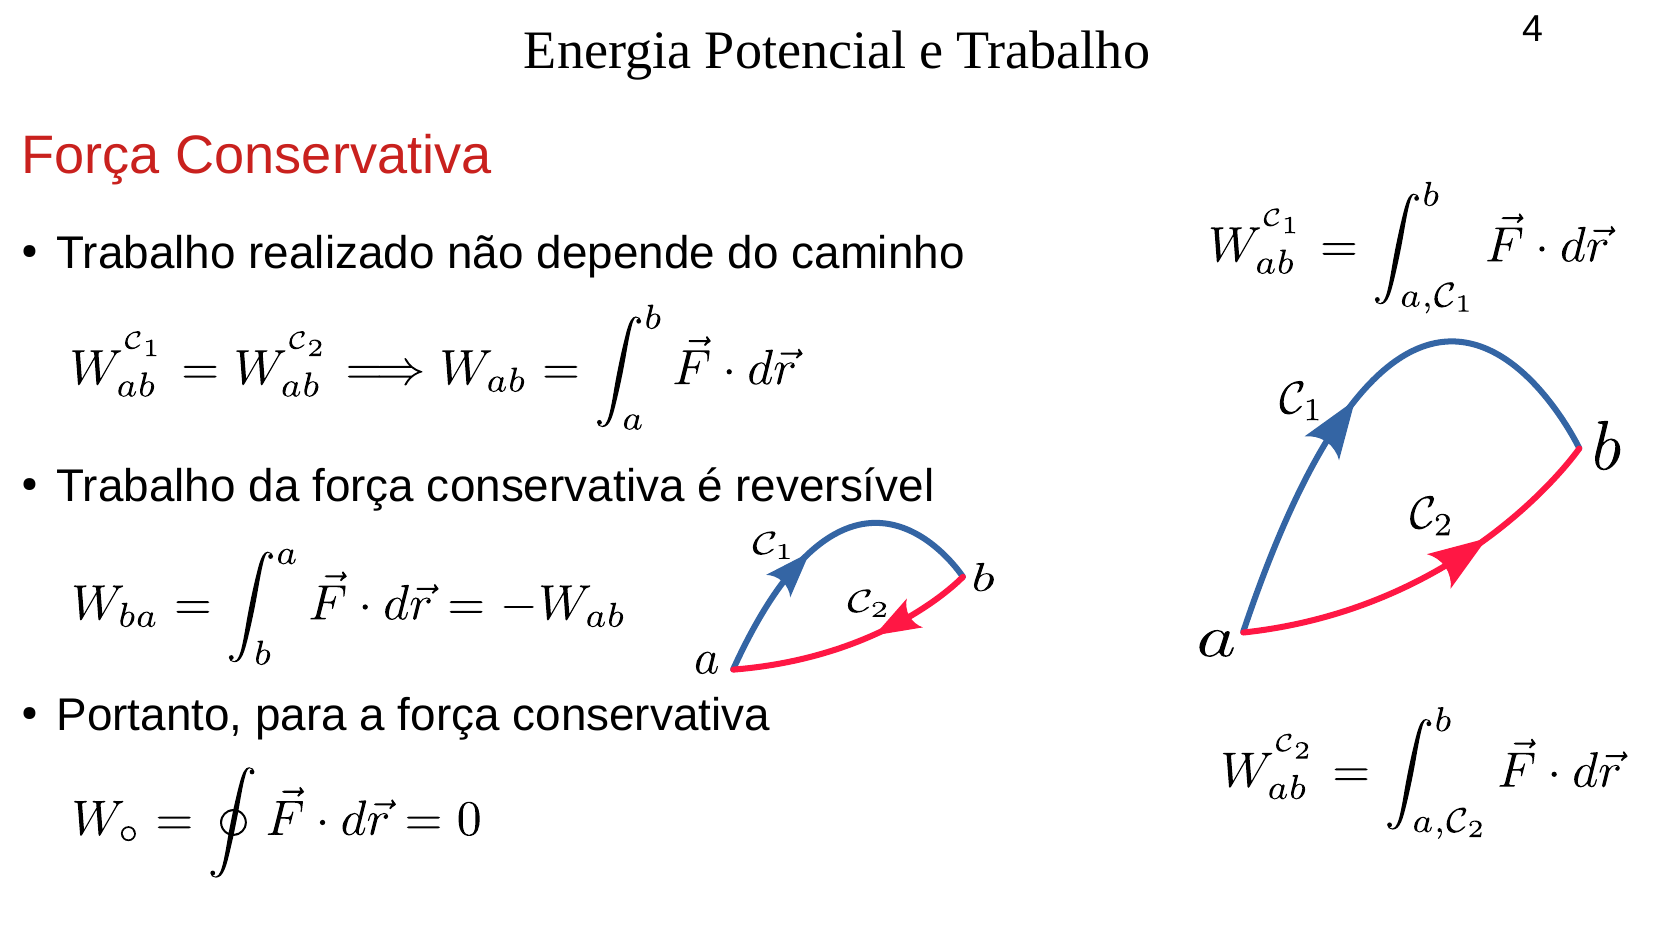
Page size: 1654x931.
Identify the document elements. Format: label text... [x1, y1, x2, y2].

text_box Força Conservativa Trabalho realizado não depende do caminho Trabalho da força conservativa é reversível Portanto, para a força conservativa [6, 117, 1009, 785]
picture [693, 651, 718, 675]
picture [845, 588, 888, 619]
picture [750, 530, 792, 561]
picture [1220, 707, 1628, 839]
picture [1407, 494, 1452, 537]
text_box <number> [1507, 0, 1654, 71]
picture [1196, 629, 1234, 657]
picture [69, 304, 803, 430]
text_box Energia Potencial e Trabalho [509, 0, 1166, 88]
picture [1207, 181, 1616, 314]
picture [69, 546, 626, 667]
picture [971, 562, 994, 592]
picture [69, 765, 482, 880]
picture [1277, 379, 1321, 423]
picture [1591, 420, 1621, 471]
